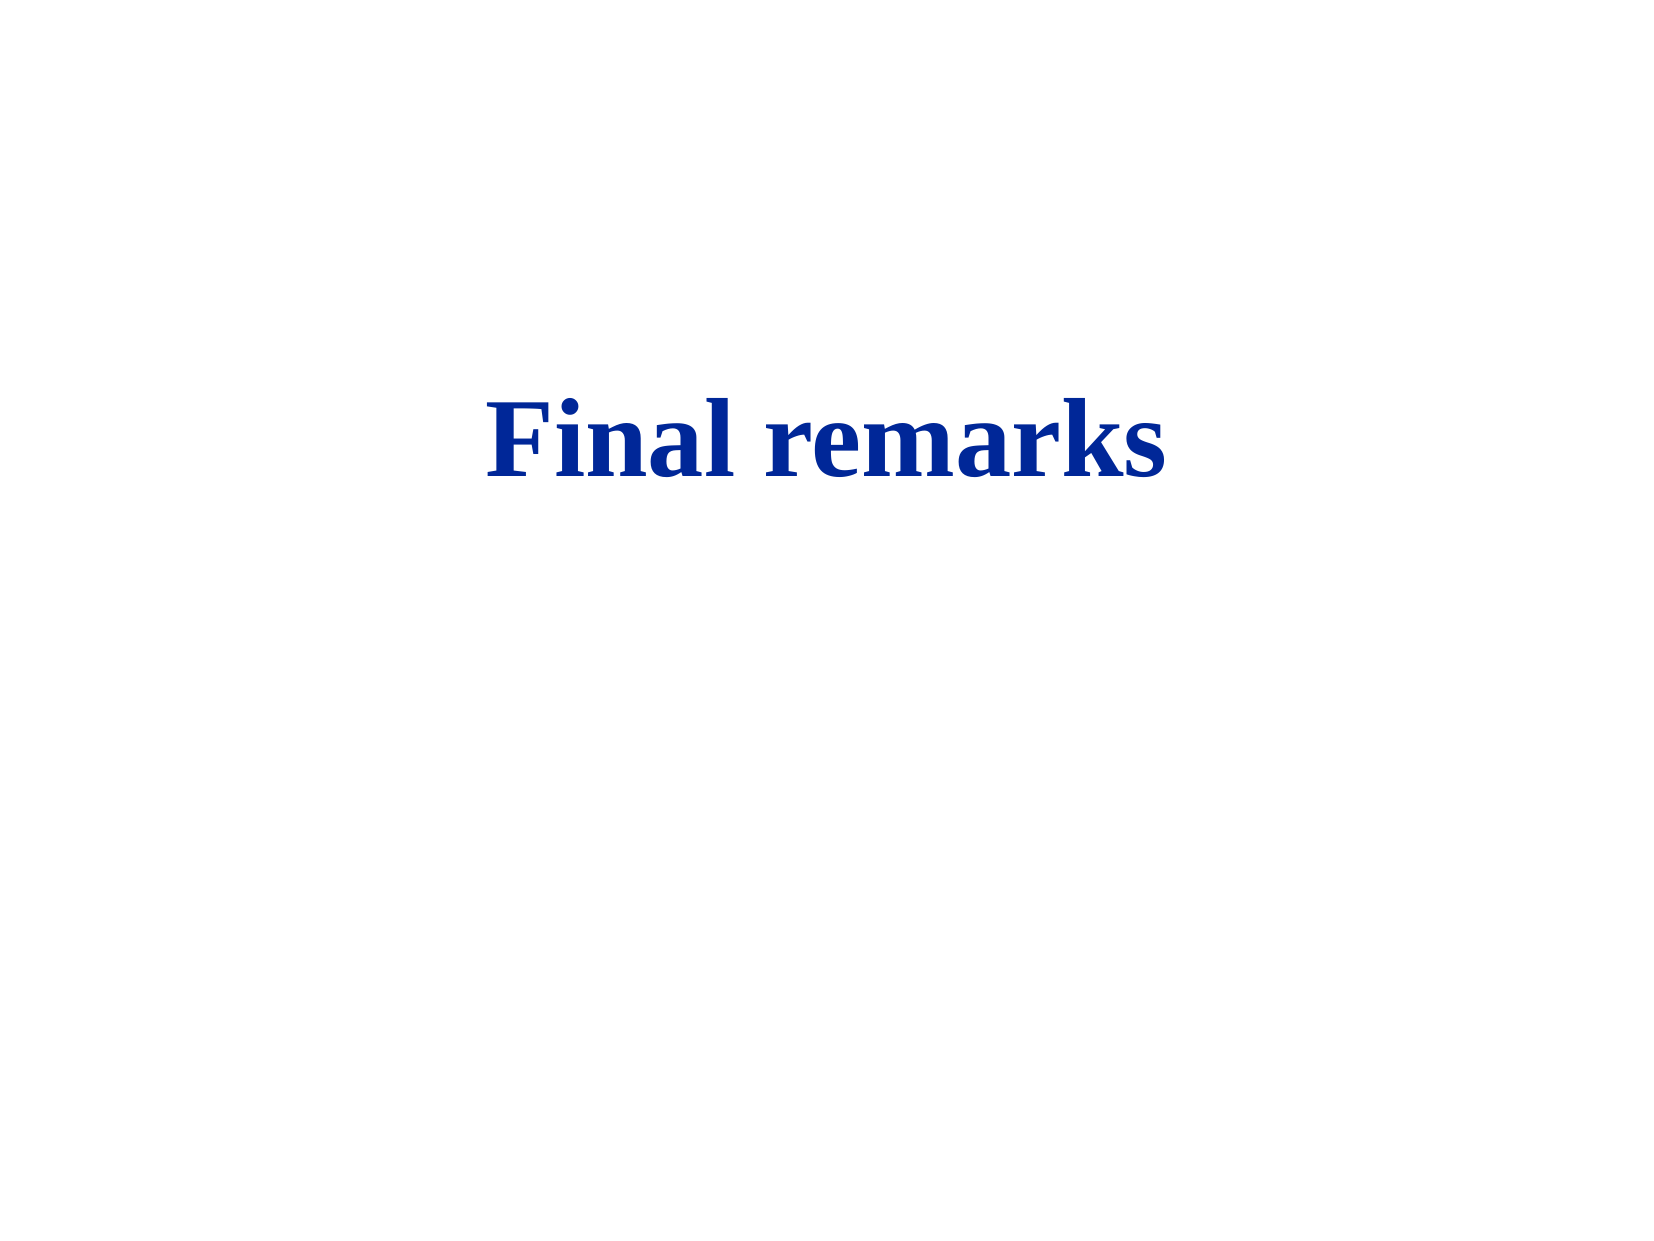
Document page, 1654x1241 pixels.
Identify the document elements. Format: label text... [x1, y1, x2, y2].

title Final remarks [82, 315, 1571, 563]
